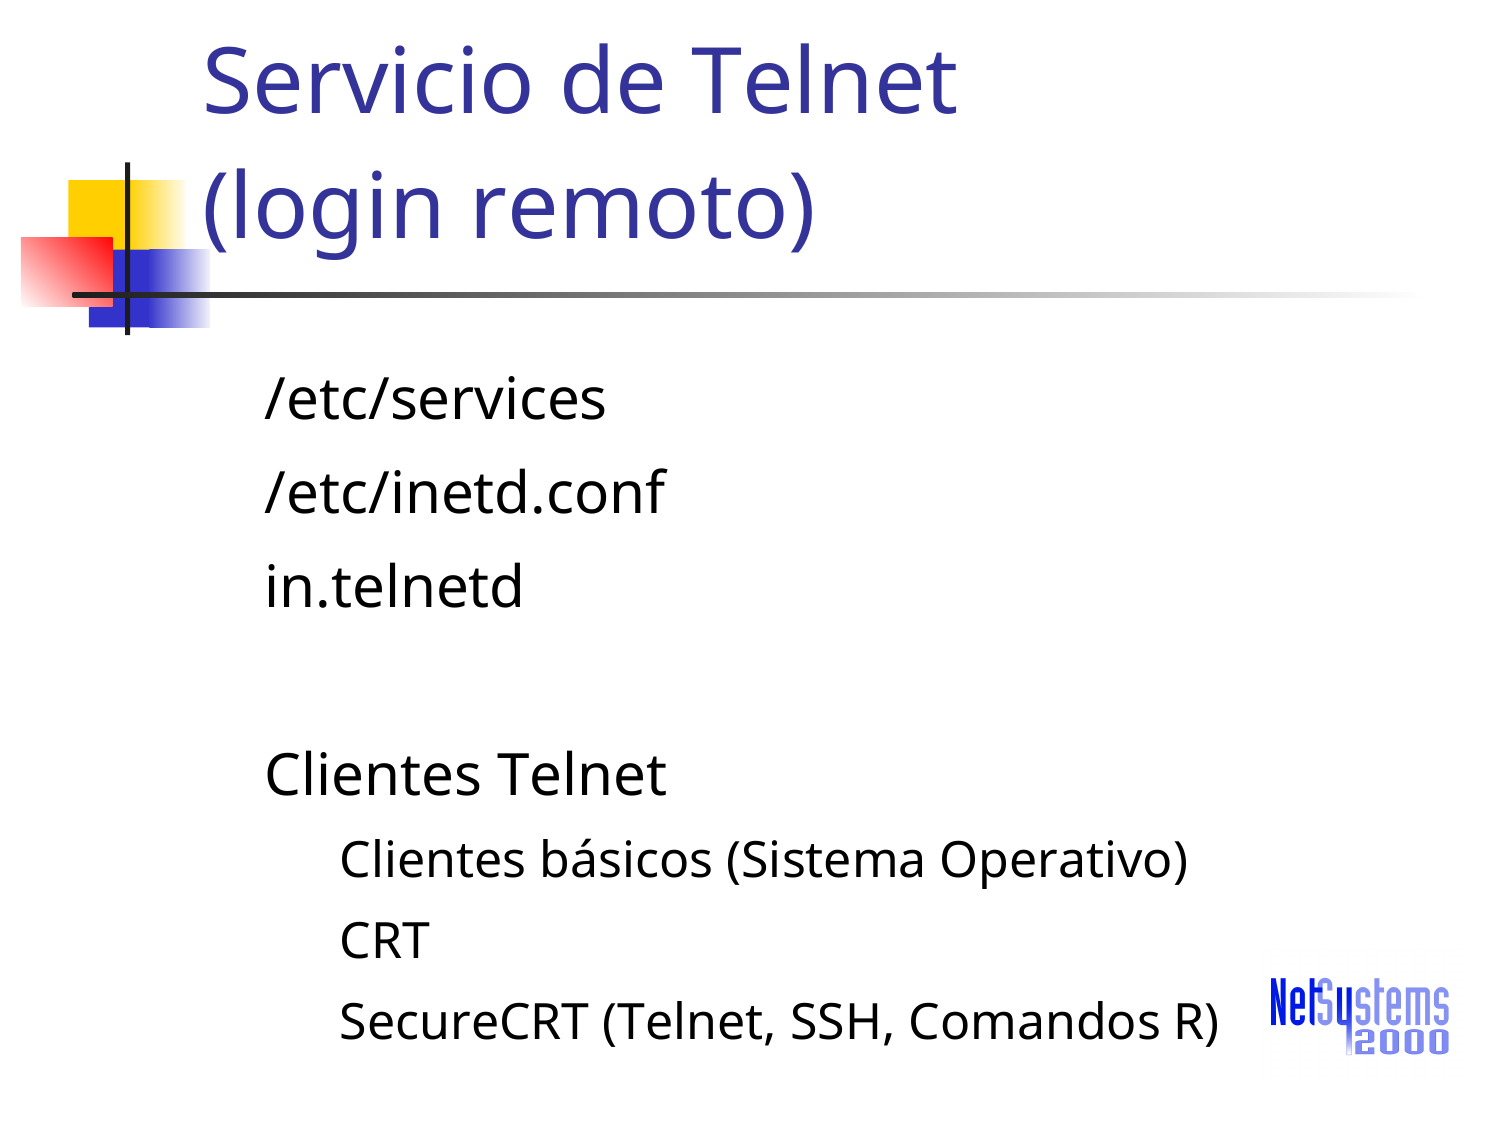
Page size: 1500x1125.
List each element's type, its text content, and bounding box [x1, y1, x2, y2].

list /etc/services /etc/inetd.conf in.telnetd Clientes Telnet Clientes básicos (Sistema Operativo) CRT SecureCRT (Telnet, SSH, Comandos R) [249, 349, 1313, 1051]
title Servicio de Telnet (login remoto) [187, 37, 1466, 274]
picture [1262, 949, 1463, 1084]
